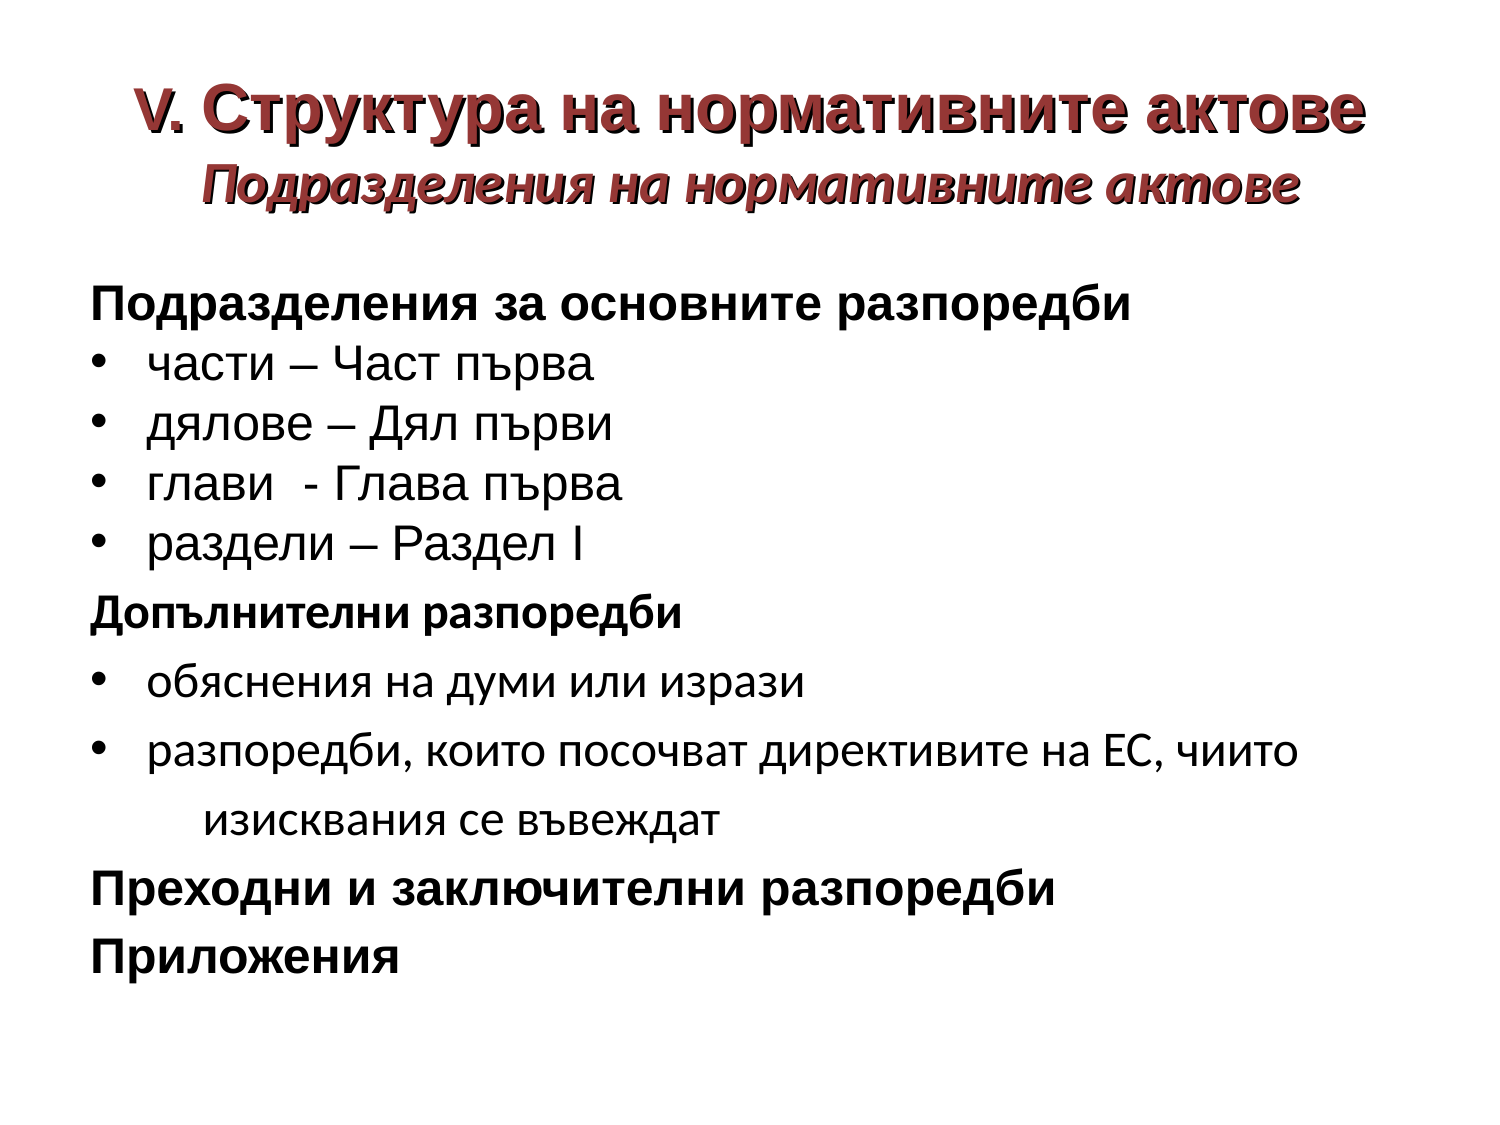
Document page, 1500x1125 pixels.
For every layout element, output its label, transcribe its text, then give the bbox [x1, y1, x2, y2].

title V. Структура на нормативните актове Подразделения на нормативните актове [75, 45, 1426, 233]
list Подразделения за основните разпоредби части – Част първа дялове – Дял първи глави - Глава първа раздели – Раздел I Допълнителни разпоредби обяснения на думи или изрази разпоредби, които посочват директивите на ЕС, чиито изисквания се въвеждат Преходни и заключителни разпоредби Приложения [75, 262, 1426, 1005]
